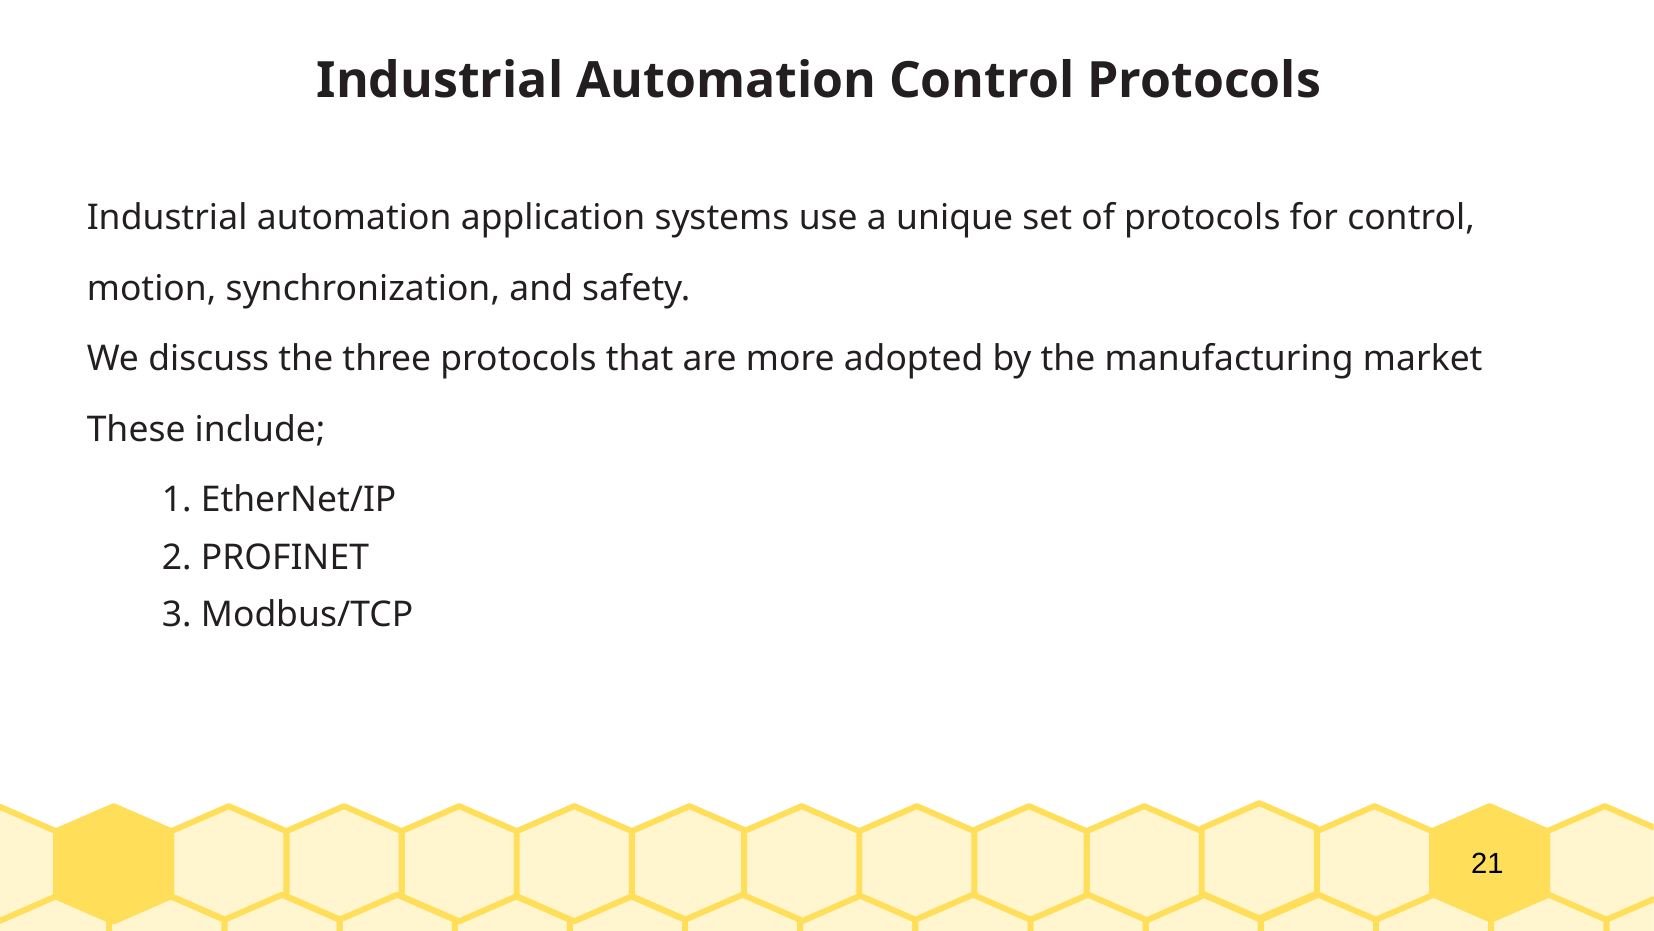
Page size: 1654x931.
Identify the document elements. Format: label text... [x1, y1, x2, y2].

list Industrial automation application systems use a unique set of protocols for control, motion, synchronization, and safety. We discuss the three protocols that are more adopted by the manufacturing market These include; 1. EtherNet/IP 2. PROFINET 3. Modbus/TCP [86, 155, 1576, 695]
title Industrial Automation Control Protocols [75, 0, 1564, 156]
